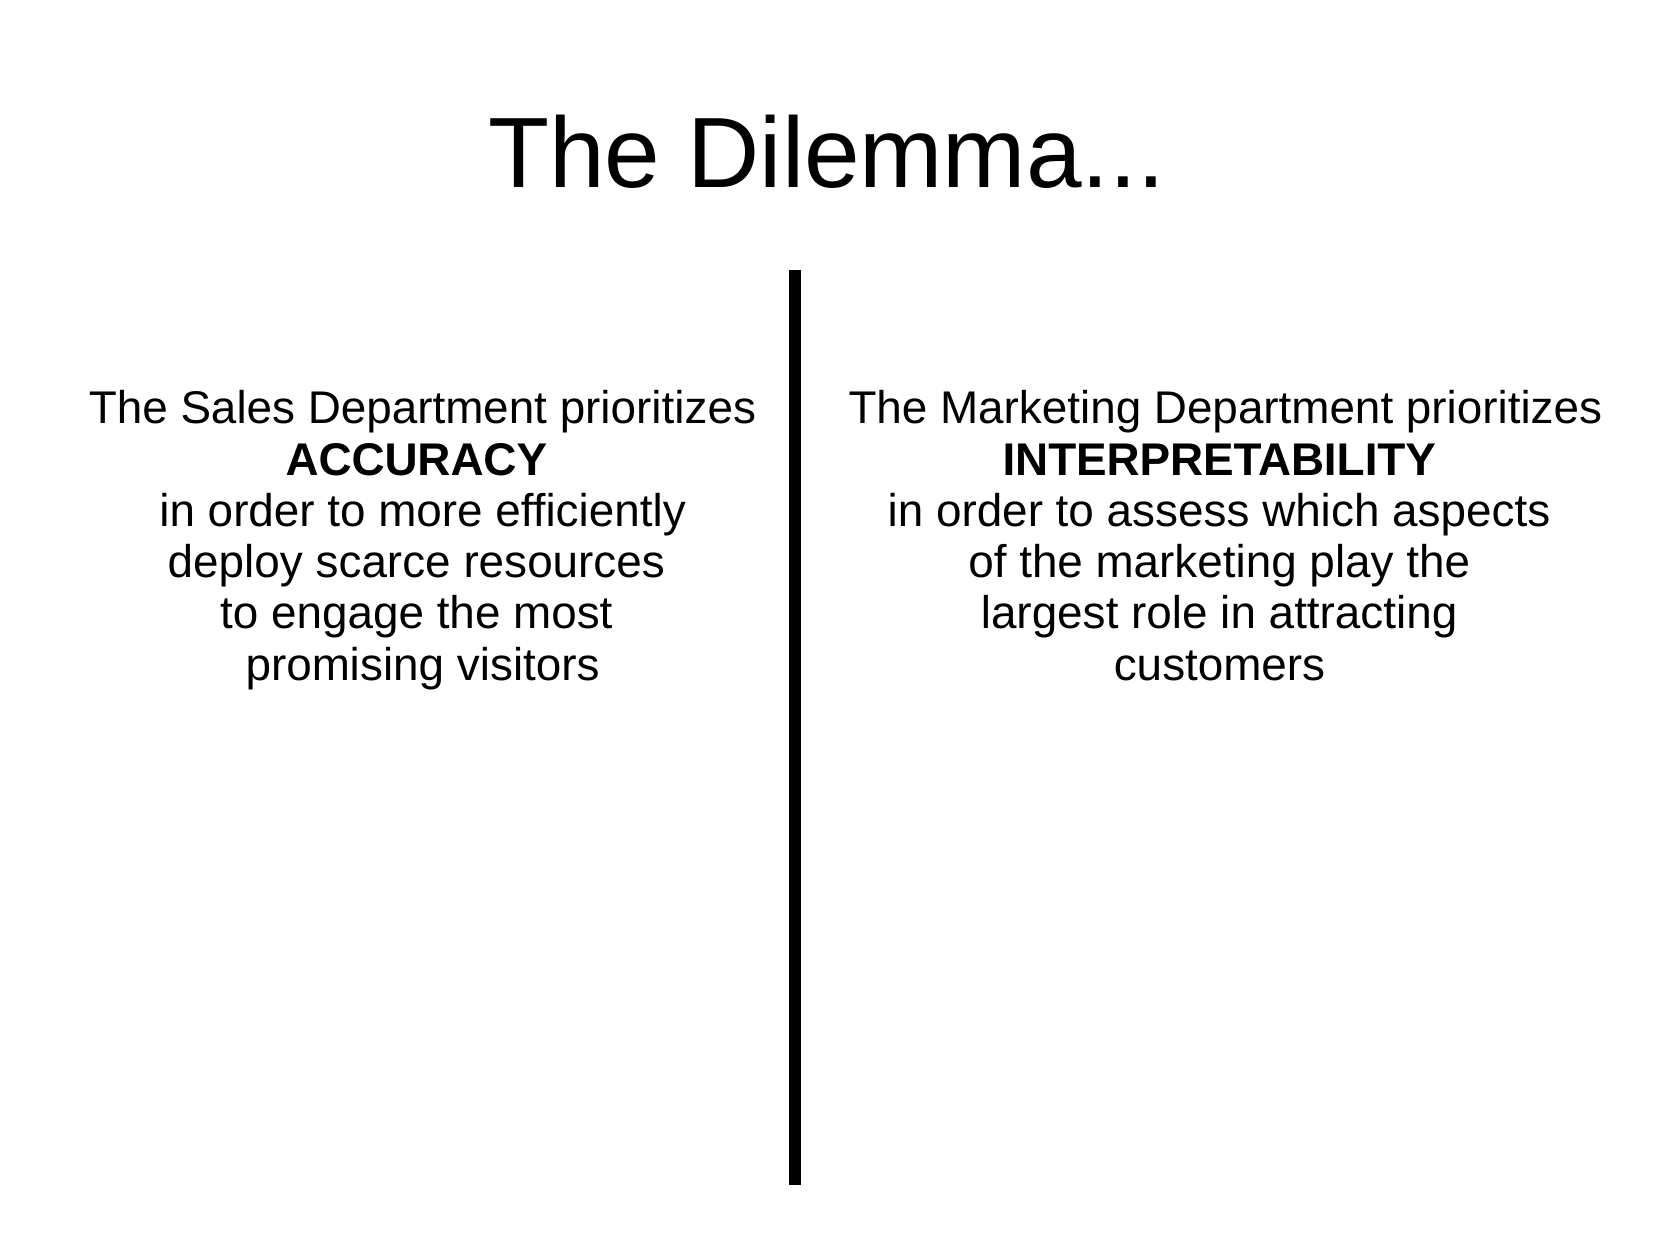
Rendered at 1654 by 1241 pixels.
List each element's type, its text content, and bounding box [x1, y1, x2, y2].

text_box The Marketing Department prioritizes INTERPRETABILITY in order to assess which aspects of the marketing play the largest role in attracting customers [833, 375, 1618, 698]
text_box The Sales Department prioritizes ACCURACY in order to more efficiently deploy scarce resources to engage the most promising visitors [74, 375, 772, 698]
title The Dilemma... [82, 49, 1571, 257]
